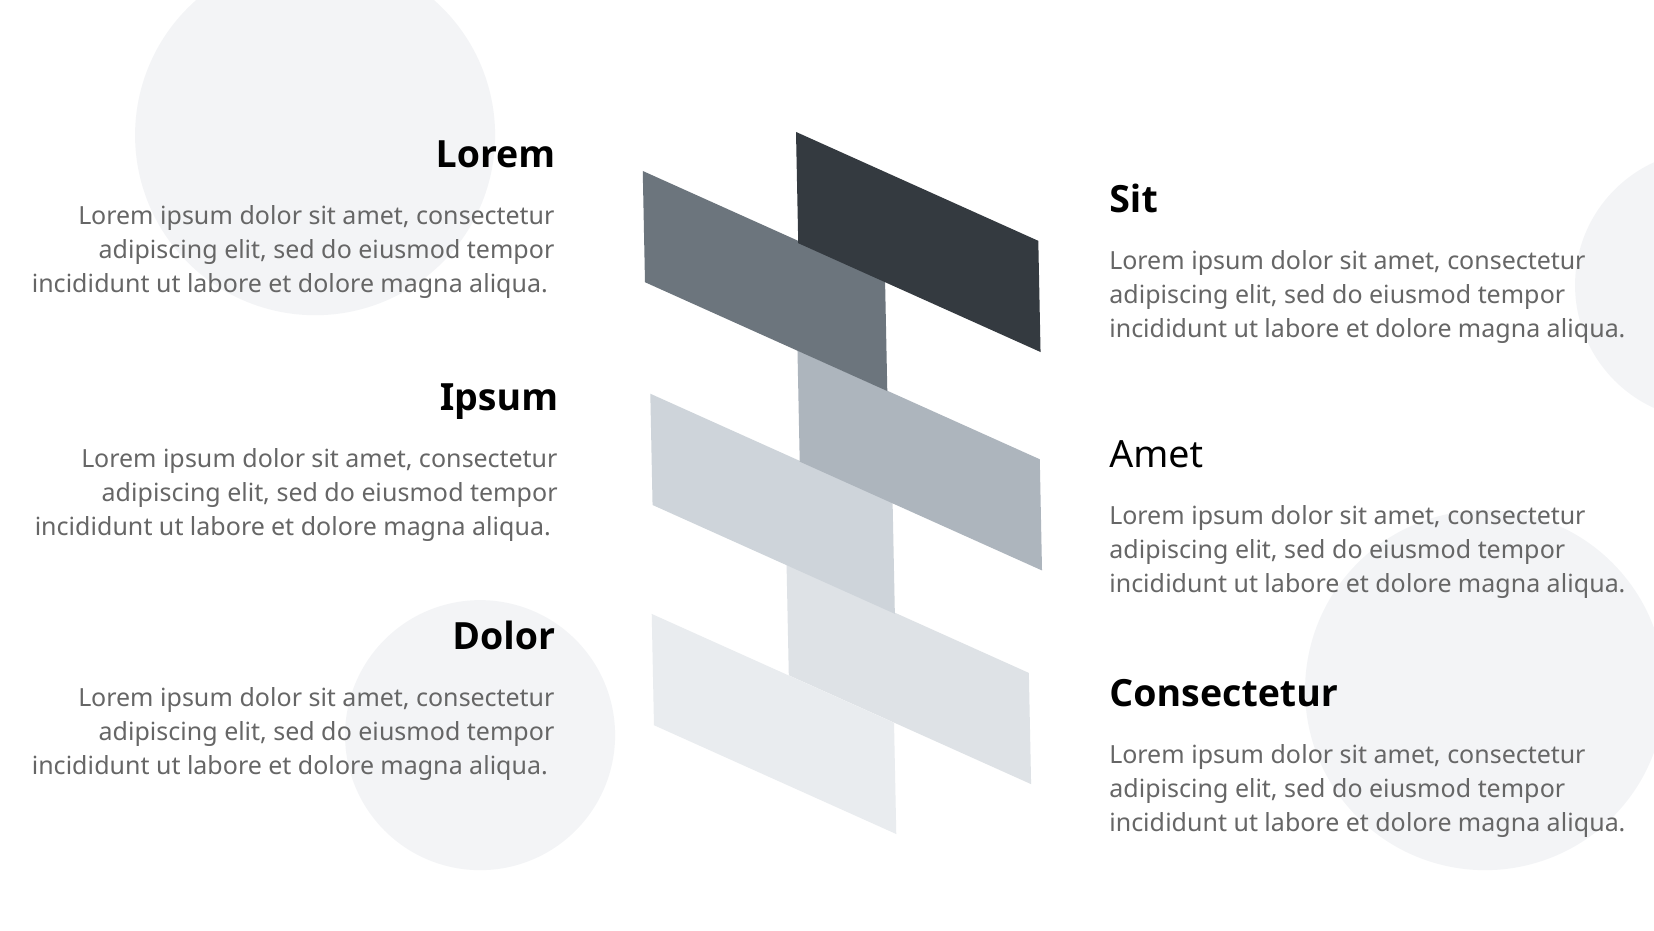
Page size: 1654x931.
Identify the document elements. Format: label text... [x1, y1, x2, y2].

text_box Lorem ipsum dolor sit amet, consectetur adipiscing elit, sed do eiusmod tempor incididunt ut labore et dolore magna aliqua. [1094, 729, 1650, 853]
text_box Lorem ipsum dolor sit amet, consectetur adipiscing elit, sed do eiusmod tempor incididunt ut labore et dolore magna aliqua. [18, 432, 574, 608]
text_box Amet [1094, 420, 1425, 489]
text_box Sit [1094, 165, 1425, 231]
text_box Lorem ipsum dolor sit amet, consectetur adipiscing elit, sed do eiusmod tempor incididunt ut labore et dolore magna aliqua. [1094, 235, 1650, 358]
text_box Lorem ipsum dolor sit amet, consectetur adipiscing elit, sed do eiusmod tempor incididunt ut labore et dolore magna aliqua. [15, 190, 571, 313]
text_box Consectetur [1094, 659, 1425, 726]
text_box Lorem ipsum dolor sit amet, consectetur adipiscing elit, sed do eiusmod tempor incididunt ut labore et dolore magna aliqua. [1094, 490, 1650, 614]
text_box Lorem [240, 120, 571, 186]
text_box Dolor [240, 602, 571, 668]
text_box Lorem ipsum dolor sit amet, consectetur adipiscing elit, sed do eiusmod tempor incididunt ut labore et dolore magna aliqua. [15, 672, 571, 796]
text_box Ipsum [243, 362, 574, 429]
